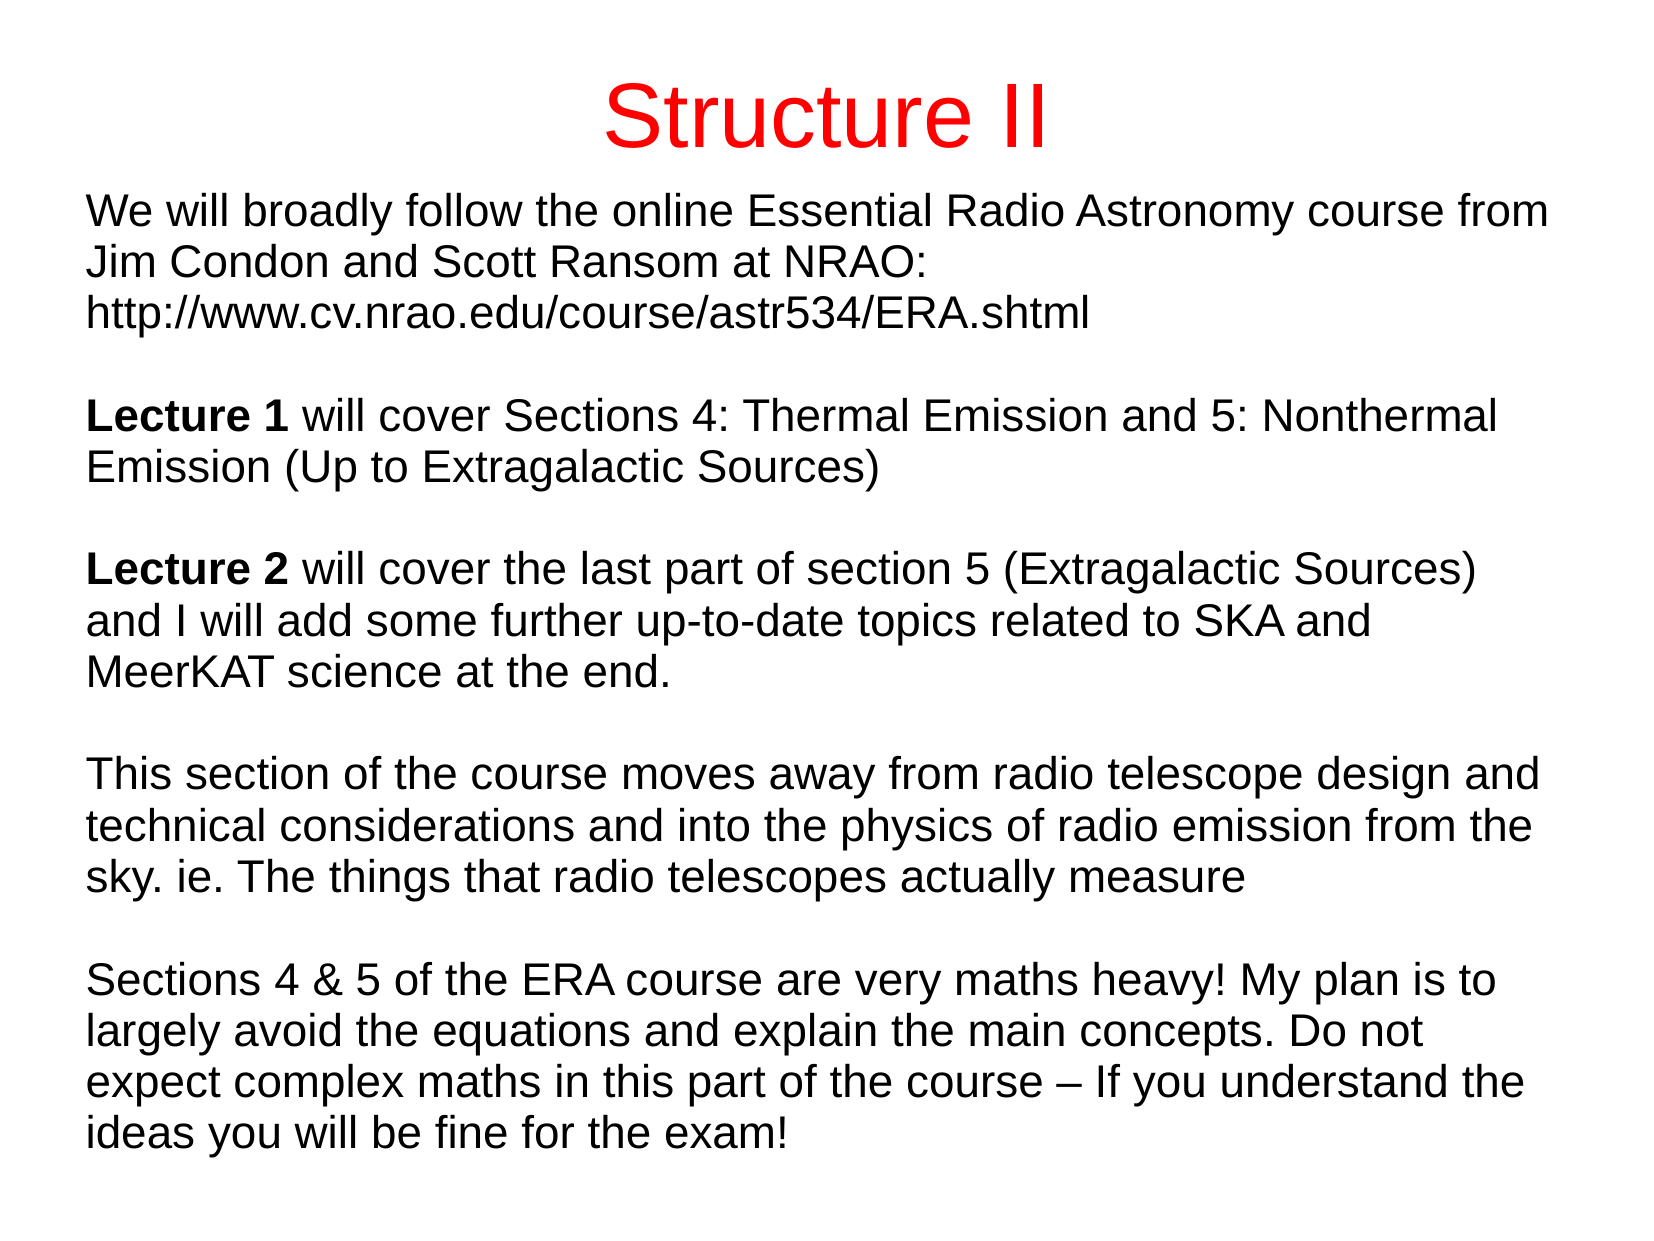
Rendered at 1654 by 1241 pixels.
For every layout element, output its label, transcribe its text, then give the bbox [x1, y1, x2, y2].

text_box We will broadly follow the online Essential Radio Astronomy course from Jim Condon and Scott Ransom at NRAO: http://www.cv.nrao.edu/course/astr534/ERA.shtml Lecture 1 will cover Sections 4: Thermal Emission and 5: Nonthermal Emission (Up to Extragalactic Sources) Lecture 2 will cover the last part of section 5 (Extragalactic Sources) and I will add some further up-to-date topics related to SKA and MeerKAT science at the end. This section of the course moves away from radio telescope design and technical considerations and into the physics of radio emission from the sky. ie. The things that radio telescopes actually measure Sections 4 & 5 of the ERA course are very maths heavy! My plan is to largely avoid the equations and explain the main concepts. Do not expect complex maths in this part of the course – If you understand the ideas you will be fine for the exam! [70, 177, 1571, 1166]
title Structure II [82, 11, 1571, 177]
